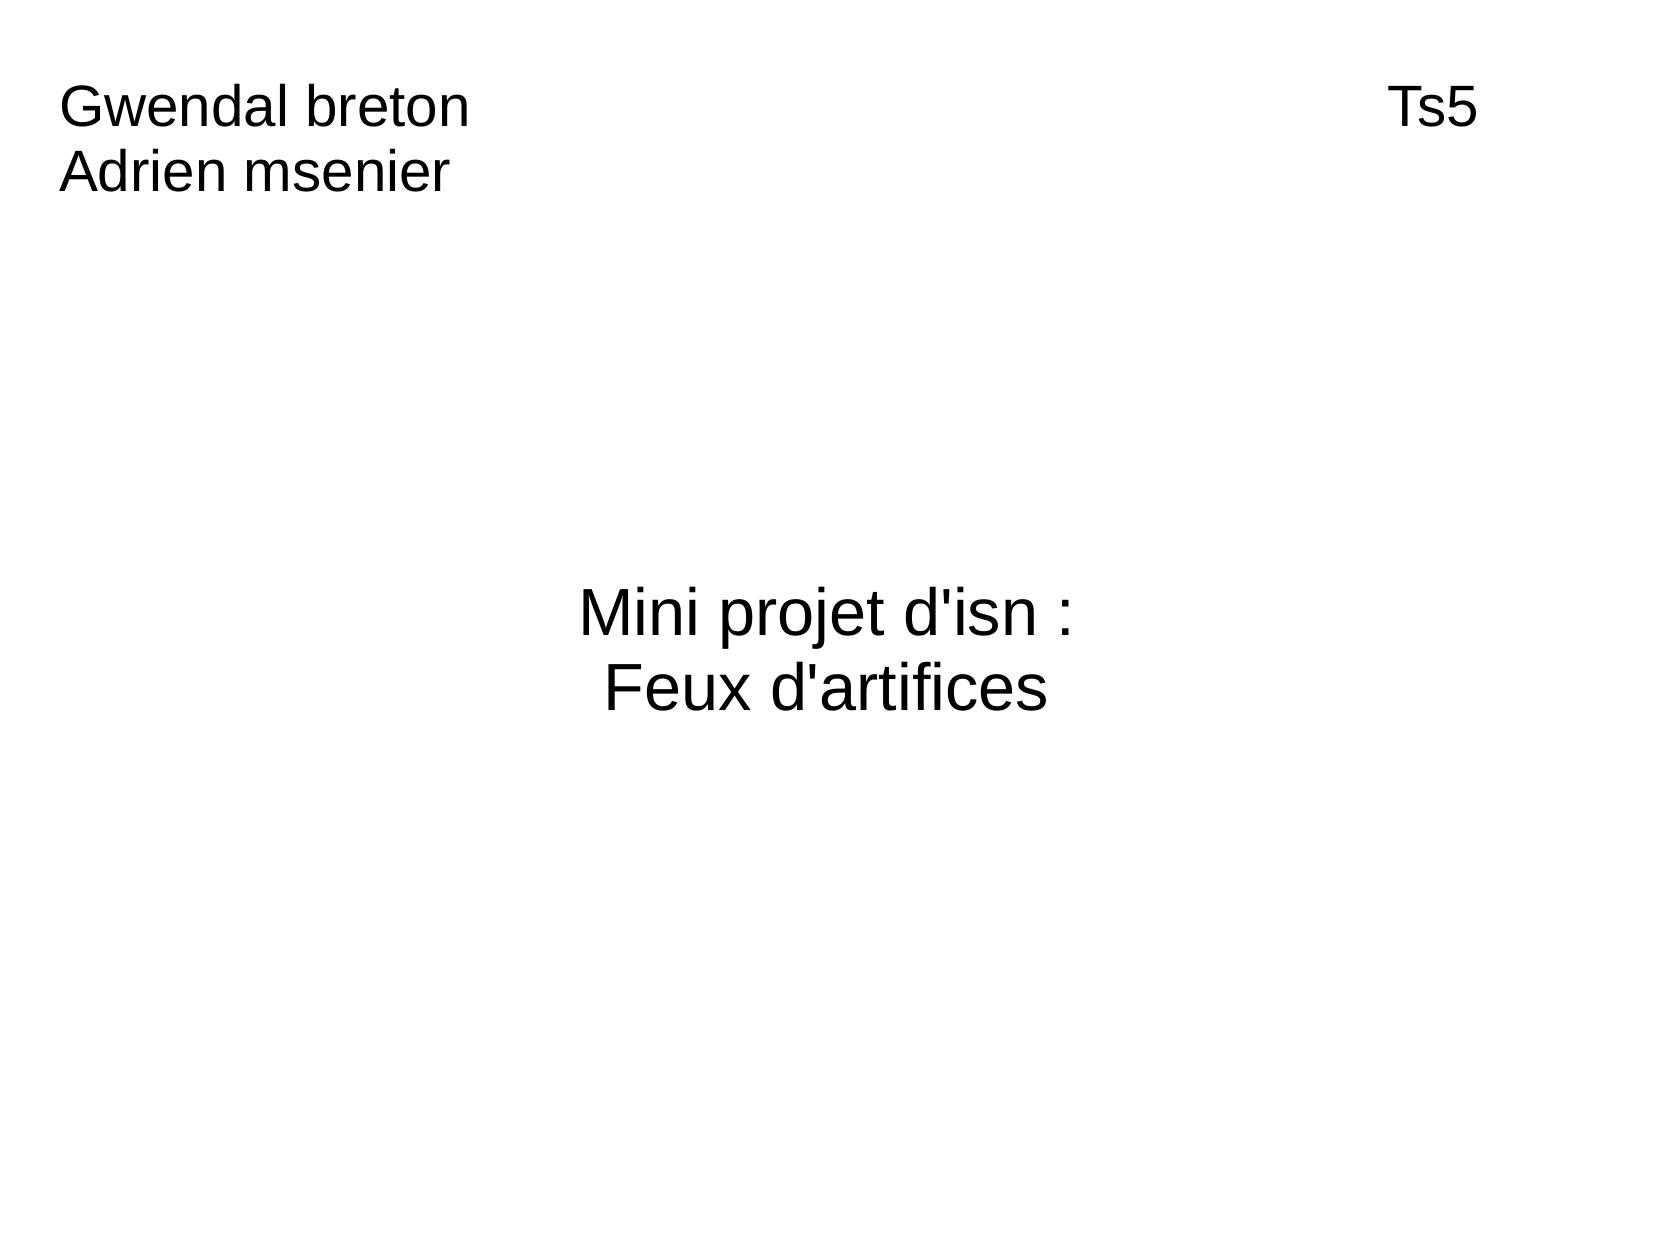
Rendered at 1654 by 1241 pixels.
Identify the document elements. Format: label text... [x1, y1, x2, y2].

subtitle Mini projet d'isn : Feux d'artifices [82, 290, 1571, 1010]
title Gwendal breton Ts5 Adrien msenier [59, 35, 1548, 243]
